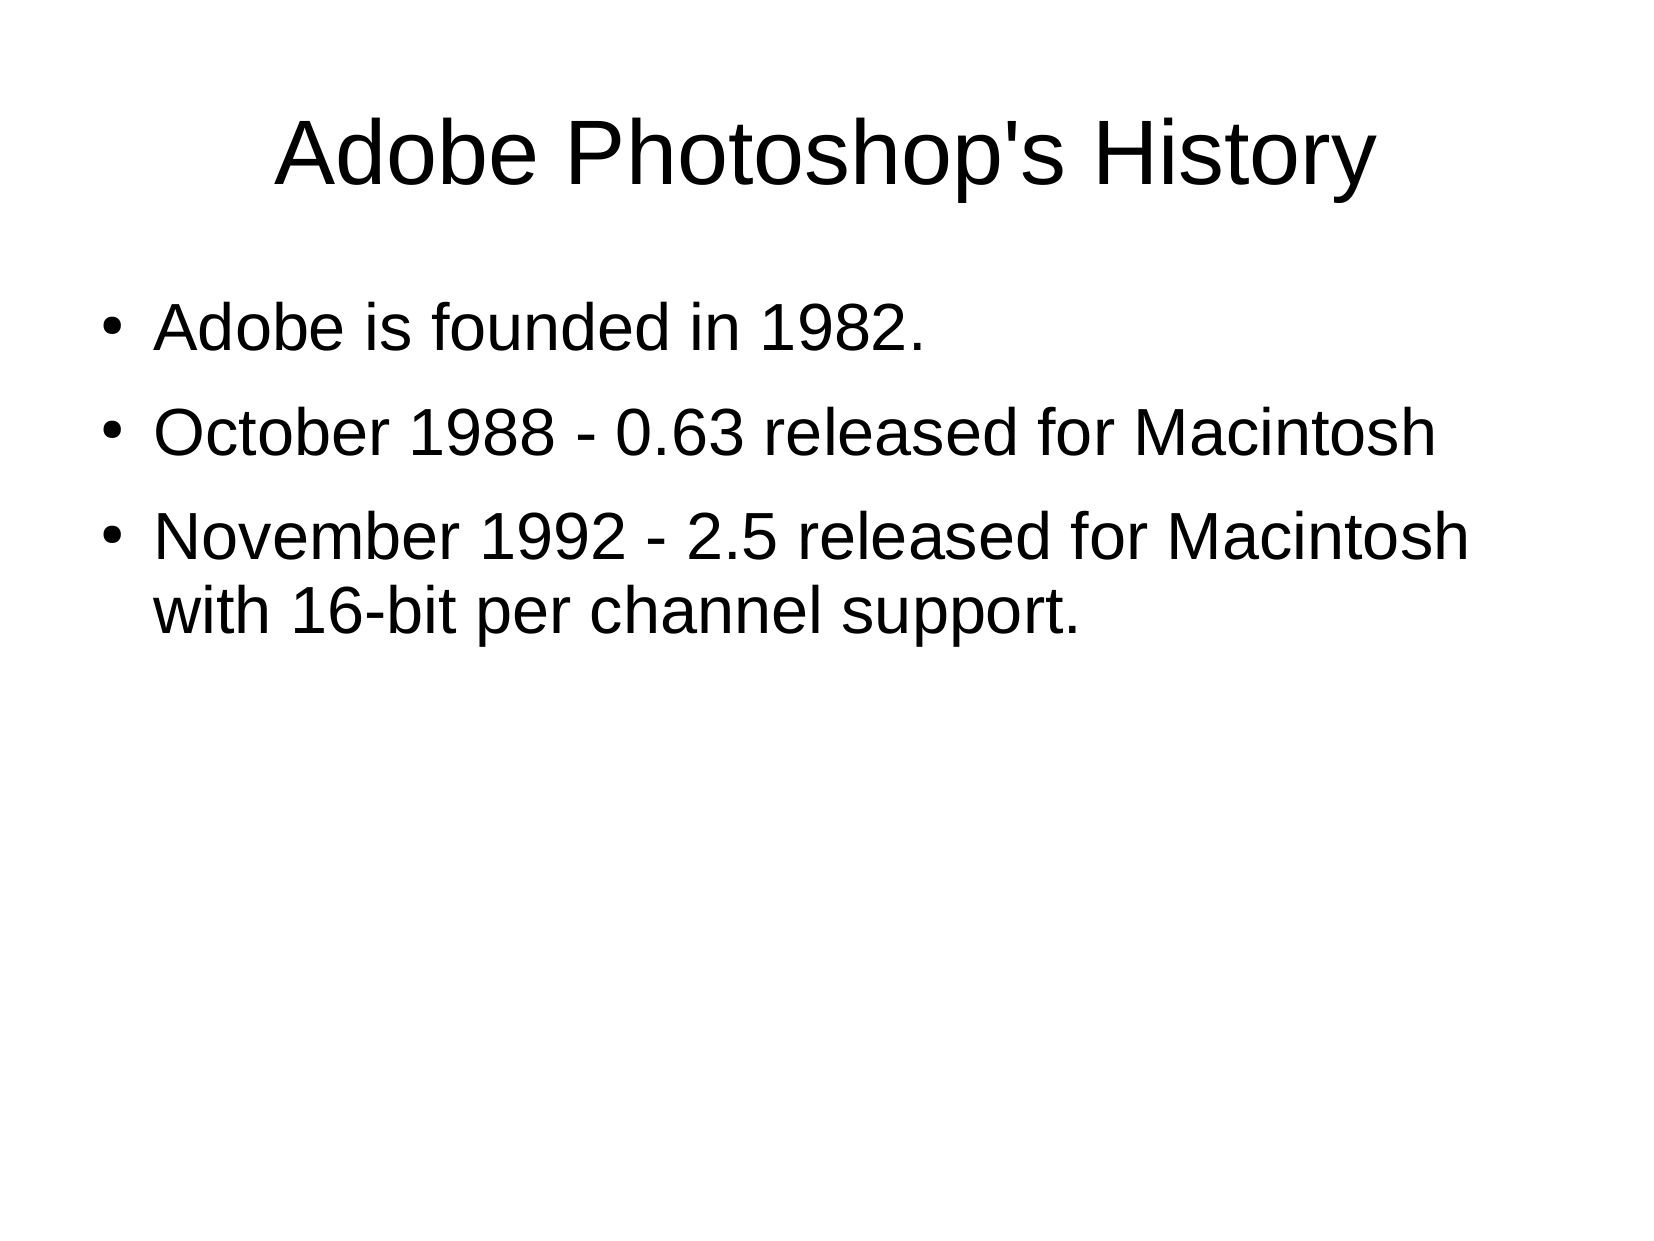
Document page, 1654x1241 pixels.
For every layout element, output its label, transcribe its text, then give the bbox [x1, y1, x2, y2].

list Adobe is founded in 1982. October 1988 - 0.63 released for Macintosh November 1992 - 2.5 released for Macintosh with 16-bit per channel support. [82, 290, 1571, 1109]
title Adobe Photoshop's History [82, 49, 1571, 257]
